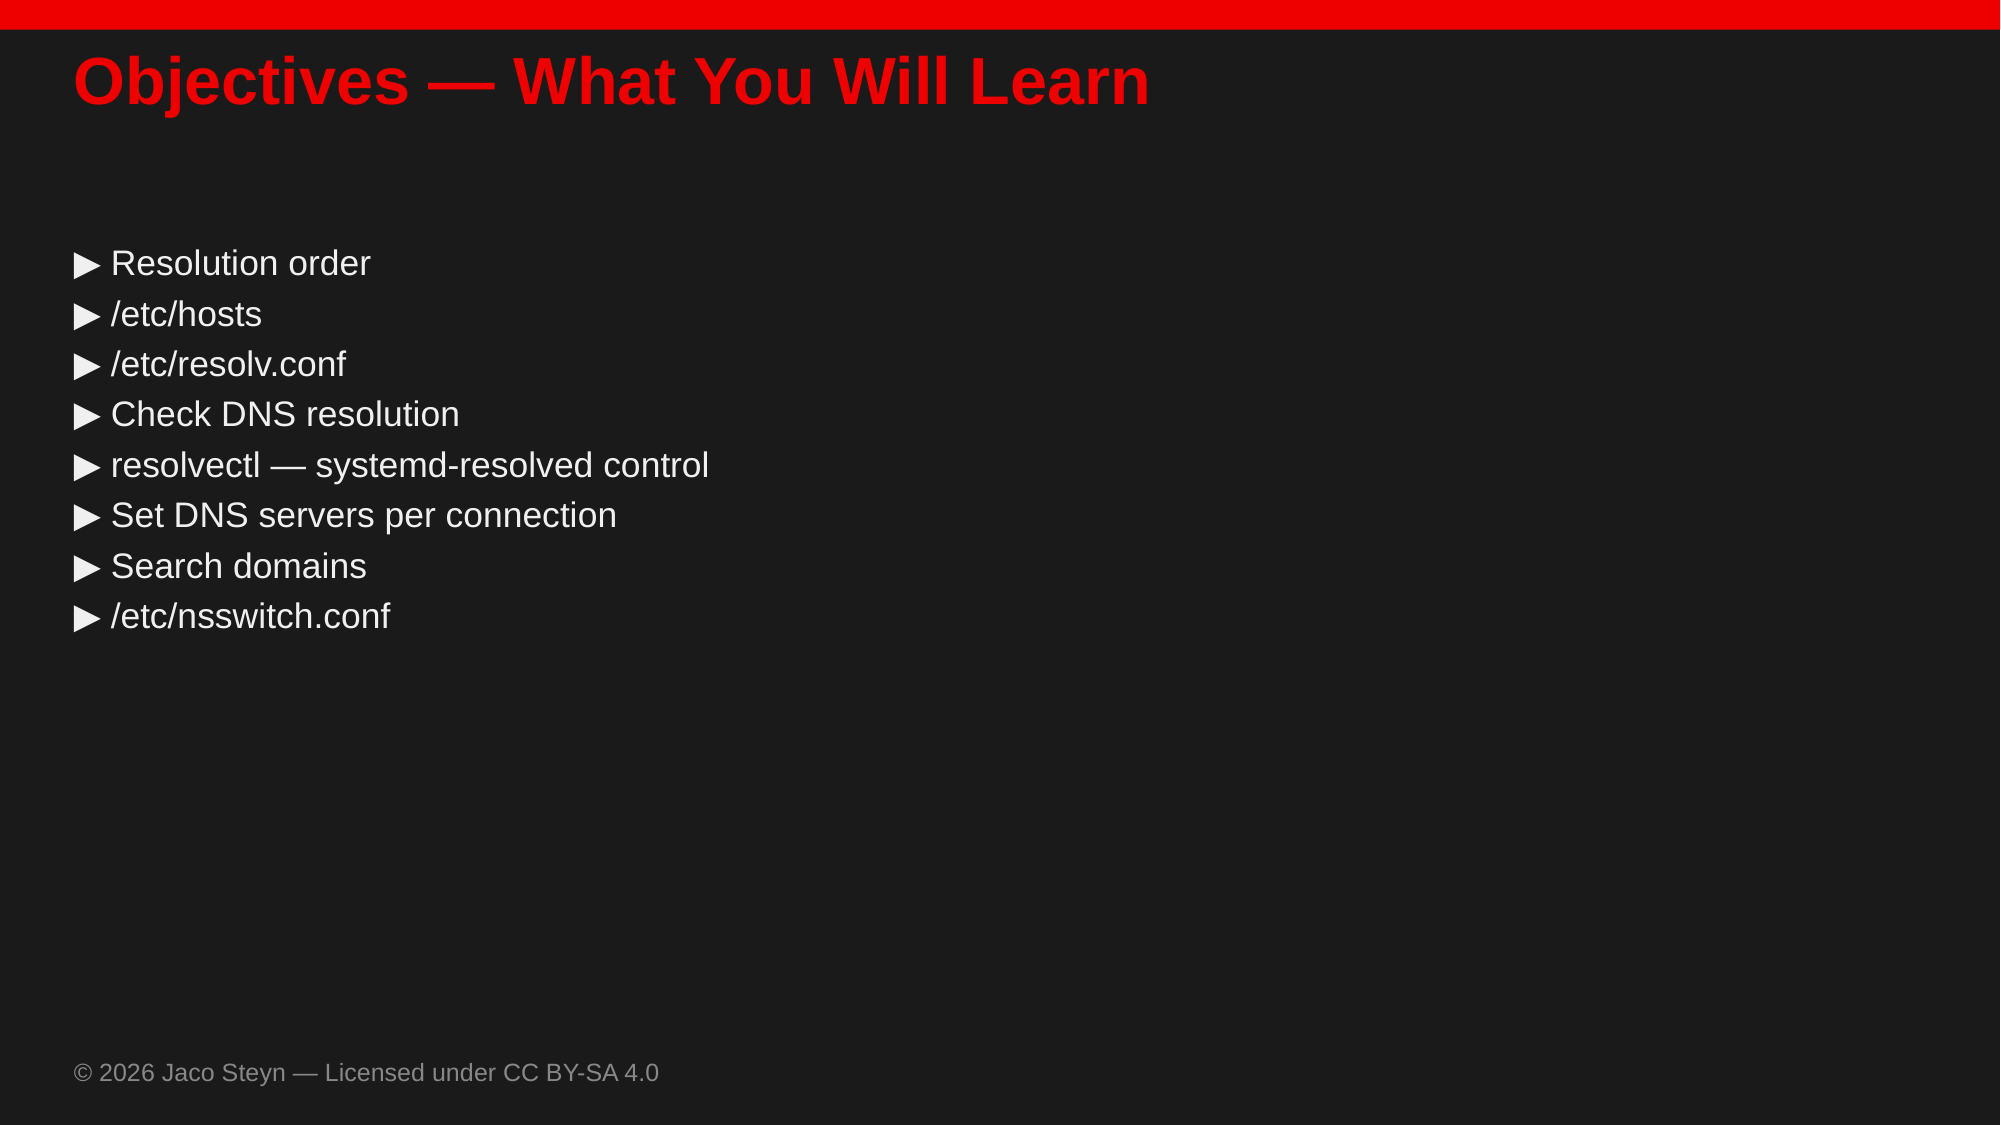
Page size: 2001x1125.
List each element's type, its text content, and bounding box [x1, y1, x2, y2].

text_box [0, 0, 2001, 30]
text_box Objectives — What You Will Learn [59, 36, 1942, 208]
text_box © 2026 Jaco Steyn — Licensed under CC BY-SA 4.0 [59, 1051, 1942, 1093]
text_box ▶ Resolution order ▶ /etc/hosts ▶ /etc/resolv.conf ▶ Check DNS resolution ▶ resolvectl — systemd-resolved control ▶ Set DNS servers per connection ▶ Search domains ▶ /etc/nsswitch.conf [59, 236, 1942, 1037]
